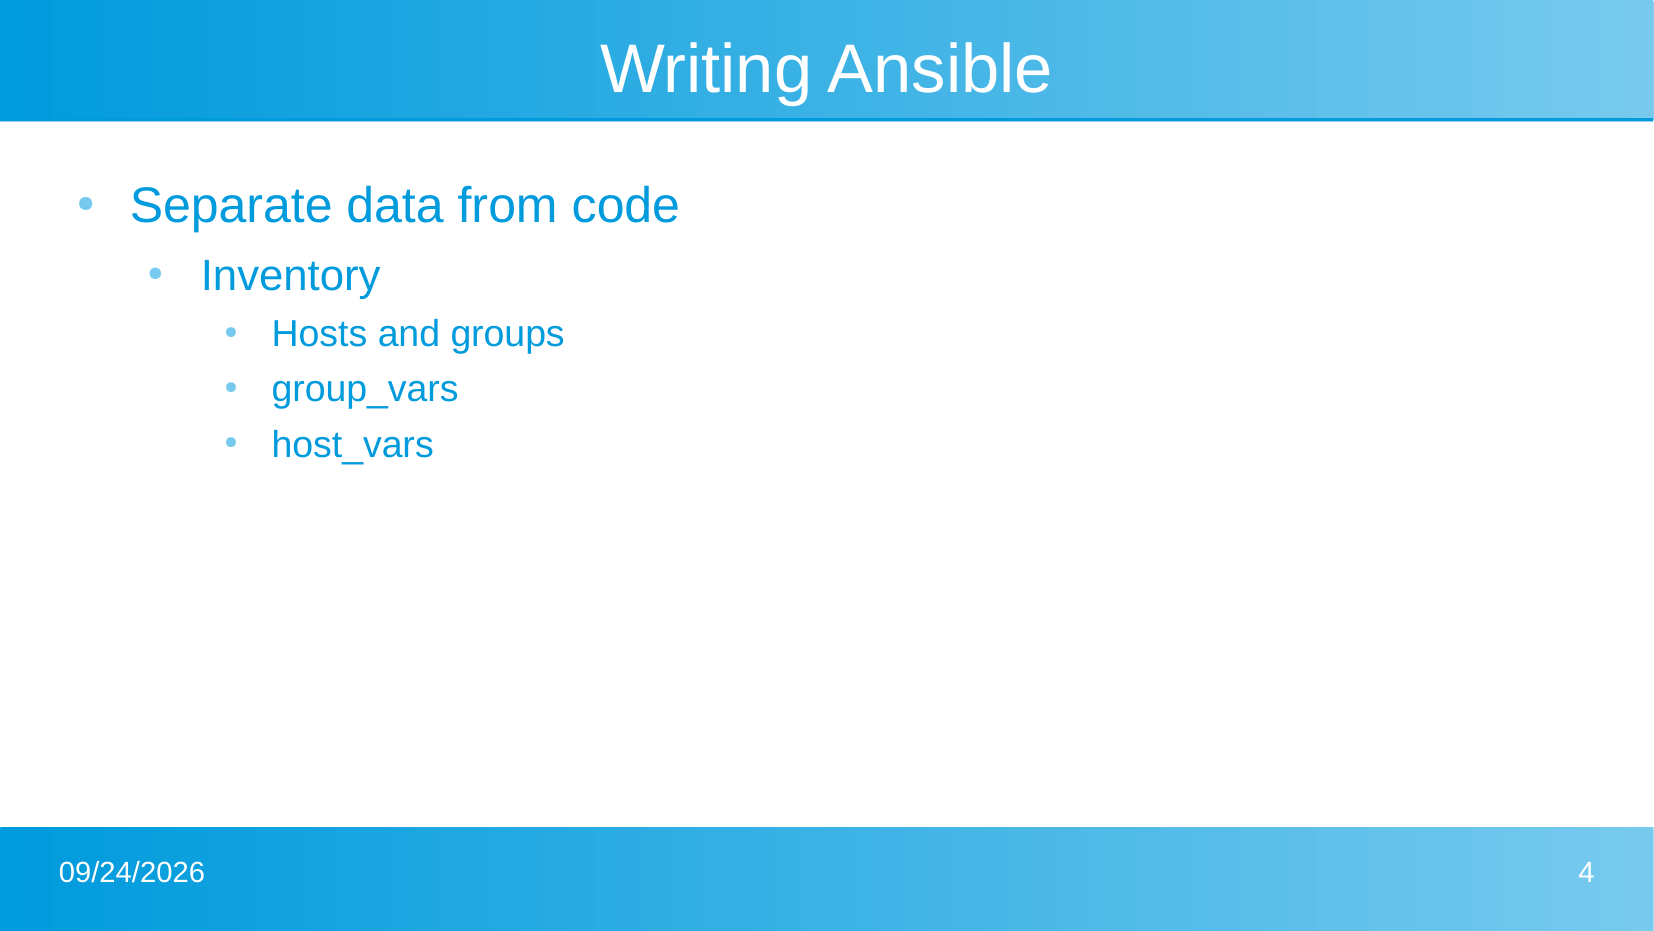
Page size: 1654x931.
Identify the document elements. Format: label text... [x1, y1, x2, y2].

title Writing Ansible [59, 29, 1595, 108]
list Separate data from code Inventory Hosts and groups group_vars host_vars [59, 177, 1595, 768]
